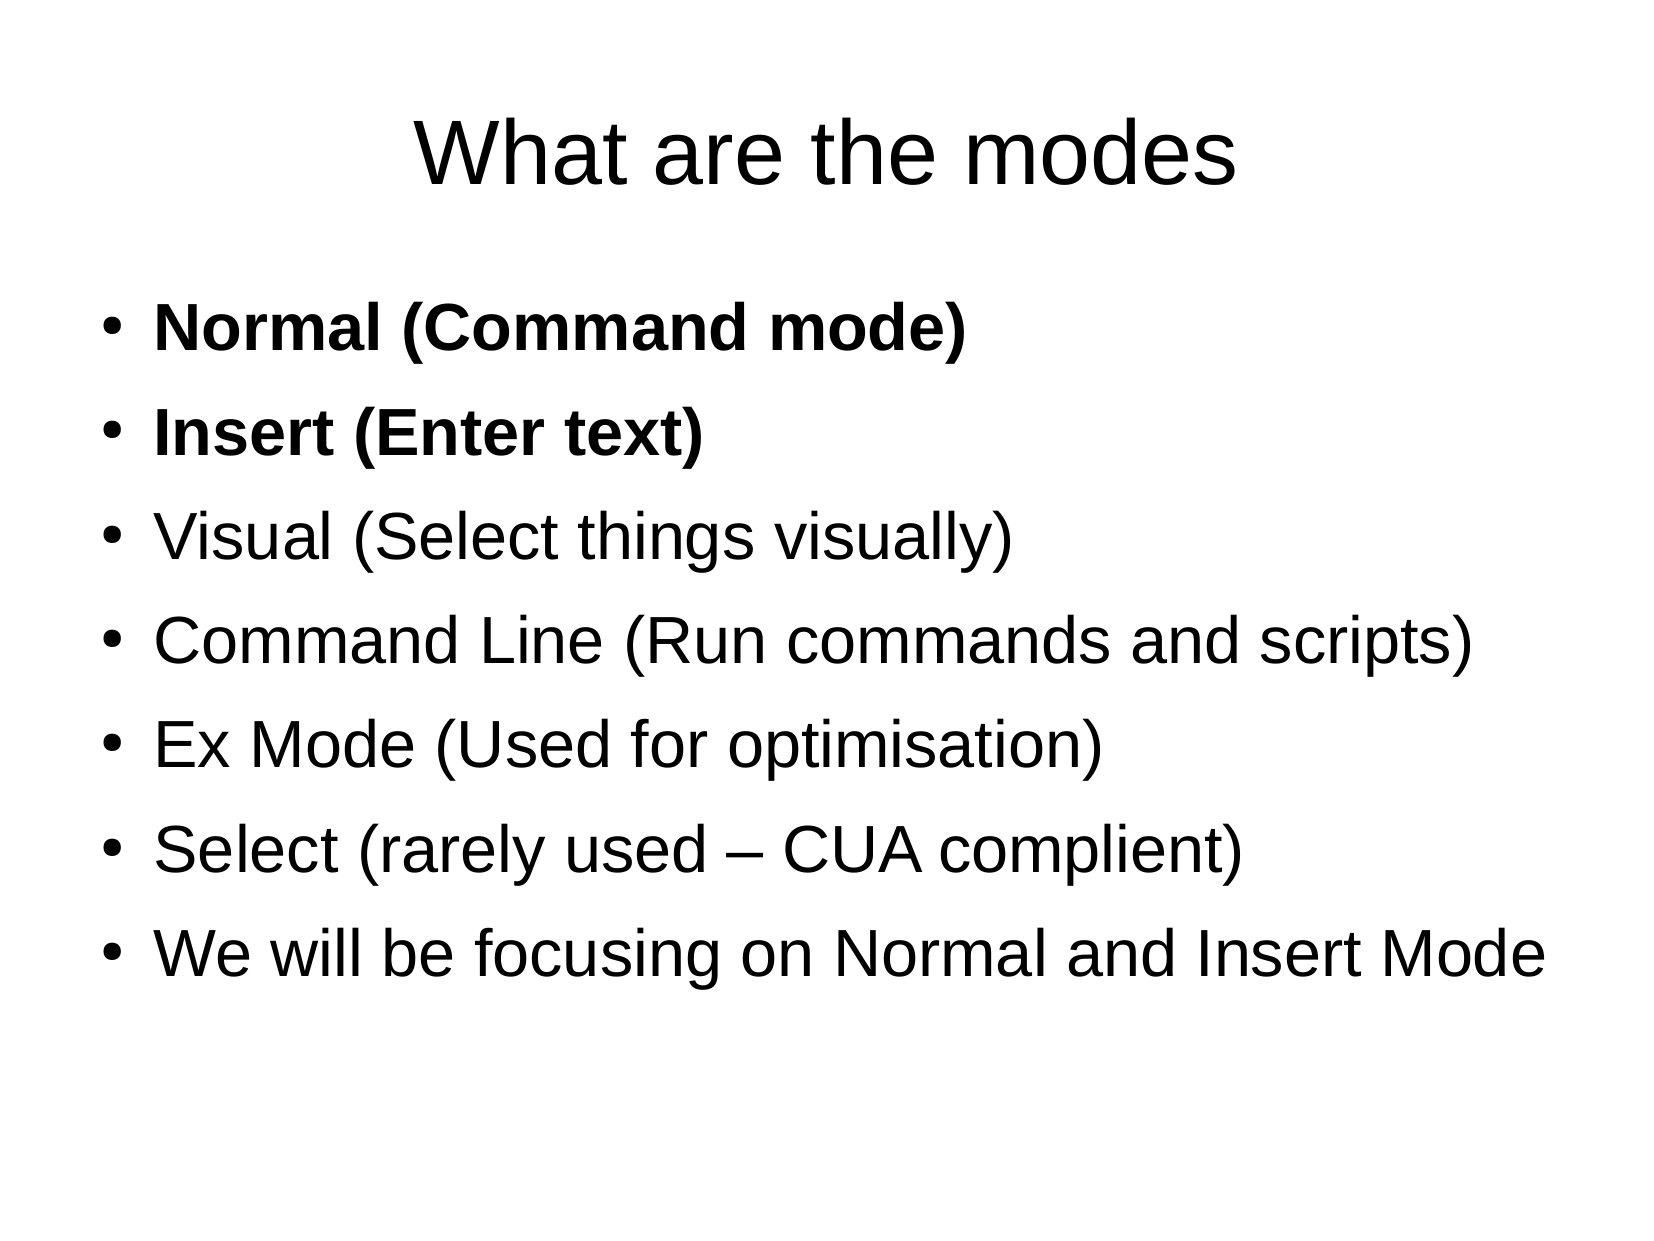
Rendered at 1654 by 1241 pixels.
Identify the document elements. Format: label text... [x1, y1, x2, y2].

list Normal (Command mode) Insert (Enter text) Visual (Select things visually) Command Line (Run commands and scripts) Ex Mode (Used for optimisation) Select (rarely used – CUA complient) We will be focusing on Normal and Insert Mode [82, 290, 1595, 1111]
title What are the modes [82, 49, 1571, 257]
